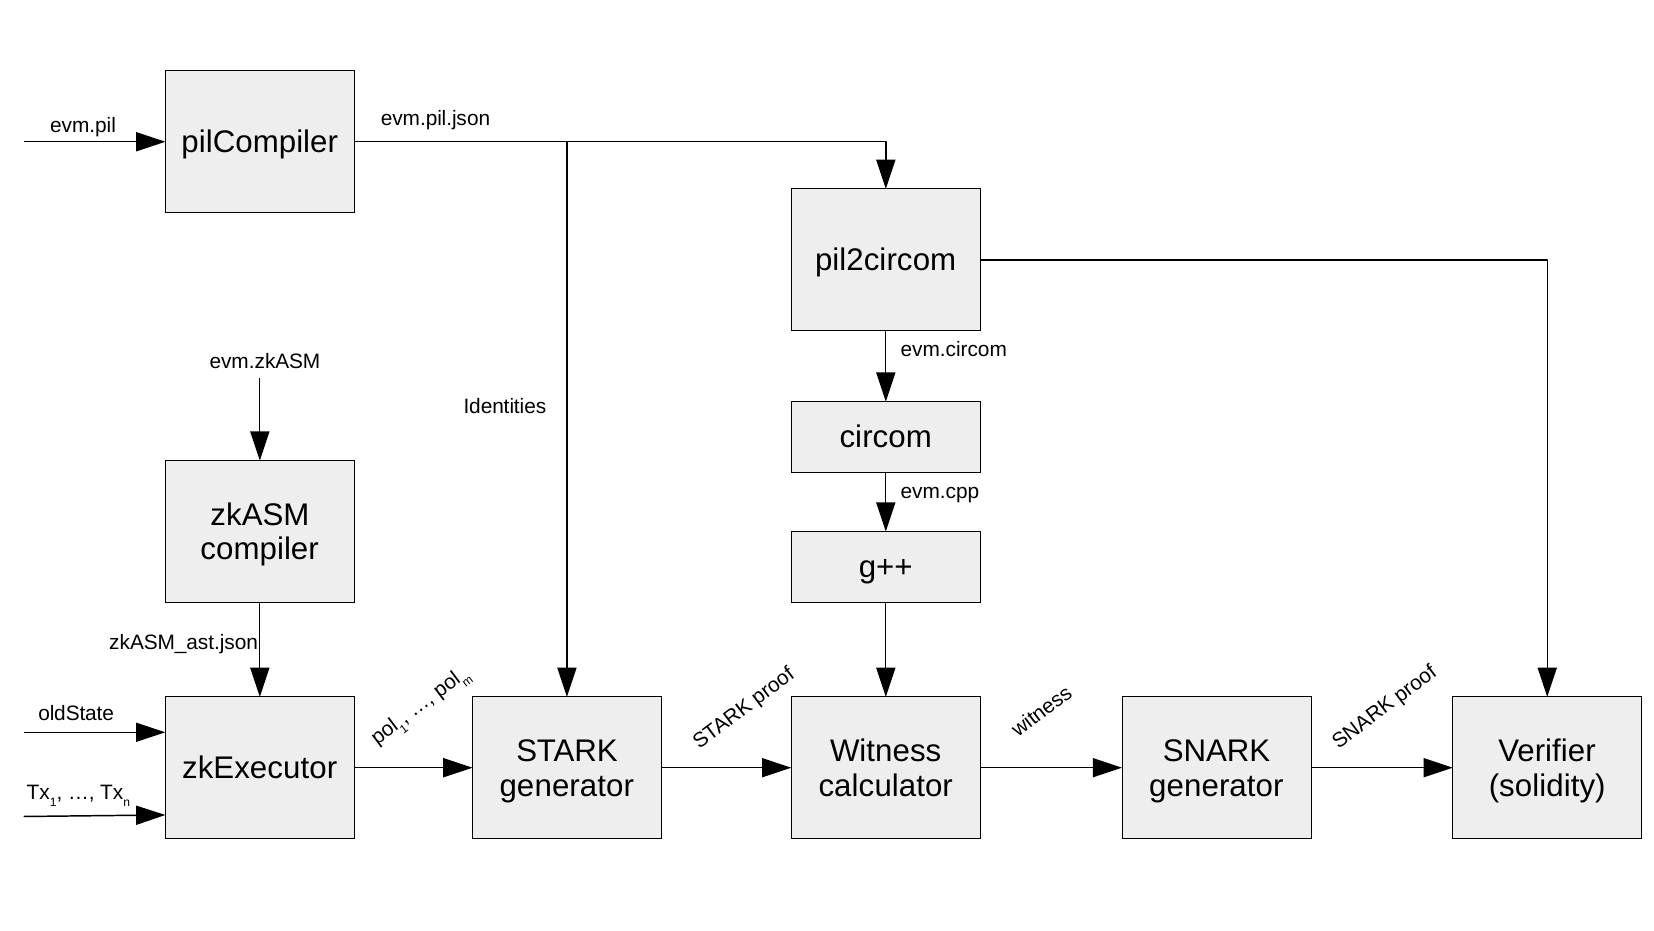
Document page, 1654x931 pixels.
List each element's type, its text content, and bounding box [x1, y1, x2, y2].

text_box Tx1, …, Txn [11, 773, 154, 817]
text_box g++ [791, 531, 981, 603]
text_box pil2circom [791, 188, 981, 331]
text_box STARK proof [671, 637, 827, 768]
text_box Identities [448, 387, 567, 426]
text_box evm.pil [35, 106, 166, 150]
text_box evm.circom [885, 330, 1052, 369]
text_box oldState [23, 694, 130, 733]
text_box evm.cpp [885, 472, 1052, 511]
text_box pilCompiler [165, 70, 355, 213]
text_box zkASM_ast.json [94, 623, 284, 662]
text_box circom [791, 401, 981, 473]
text_box SNARK generator [1122, 696, 1312, 839]
text_box evm.pil.json [366, 98, 532, 138]
text_box witness [990, 626, 1146, 756]
text_box Witness calculator [791, 696, 981, 839]
text_box zkASM compiler [165, 460, 355, 603]
text_box zkExecutor [165, 696, 355, 839]
text_box STARK generator [472, 696, 662, 839]
text_box SNARK proof [1311, 637, 1467, 768]
text_box pol1, …, polm [349, 633, 508, 768]
text_box evm.zkASM [194, 342, 367, 395]
text_box Verifier (solidity) [1452, 696, 1642, 839]
